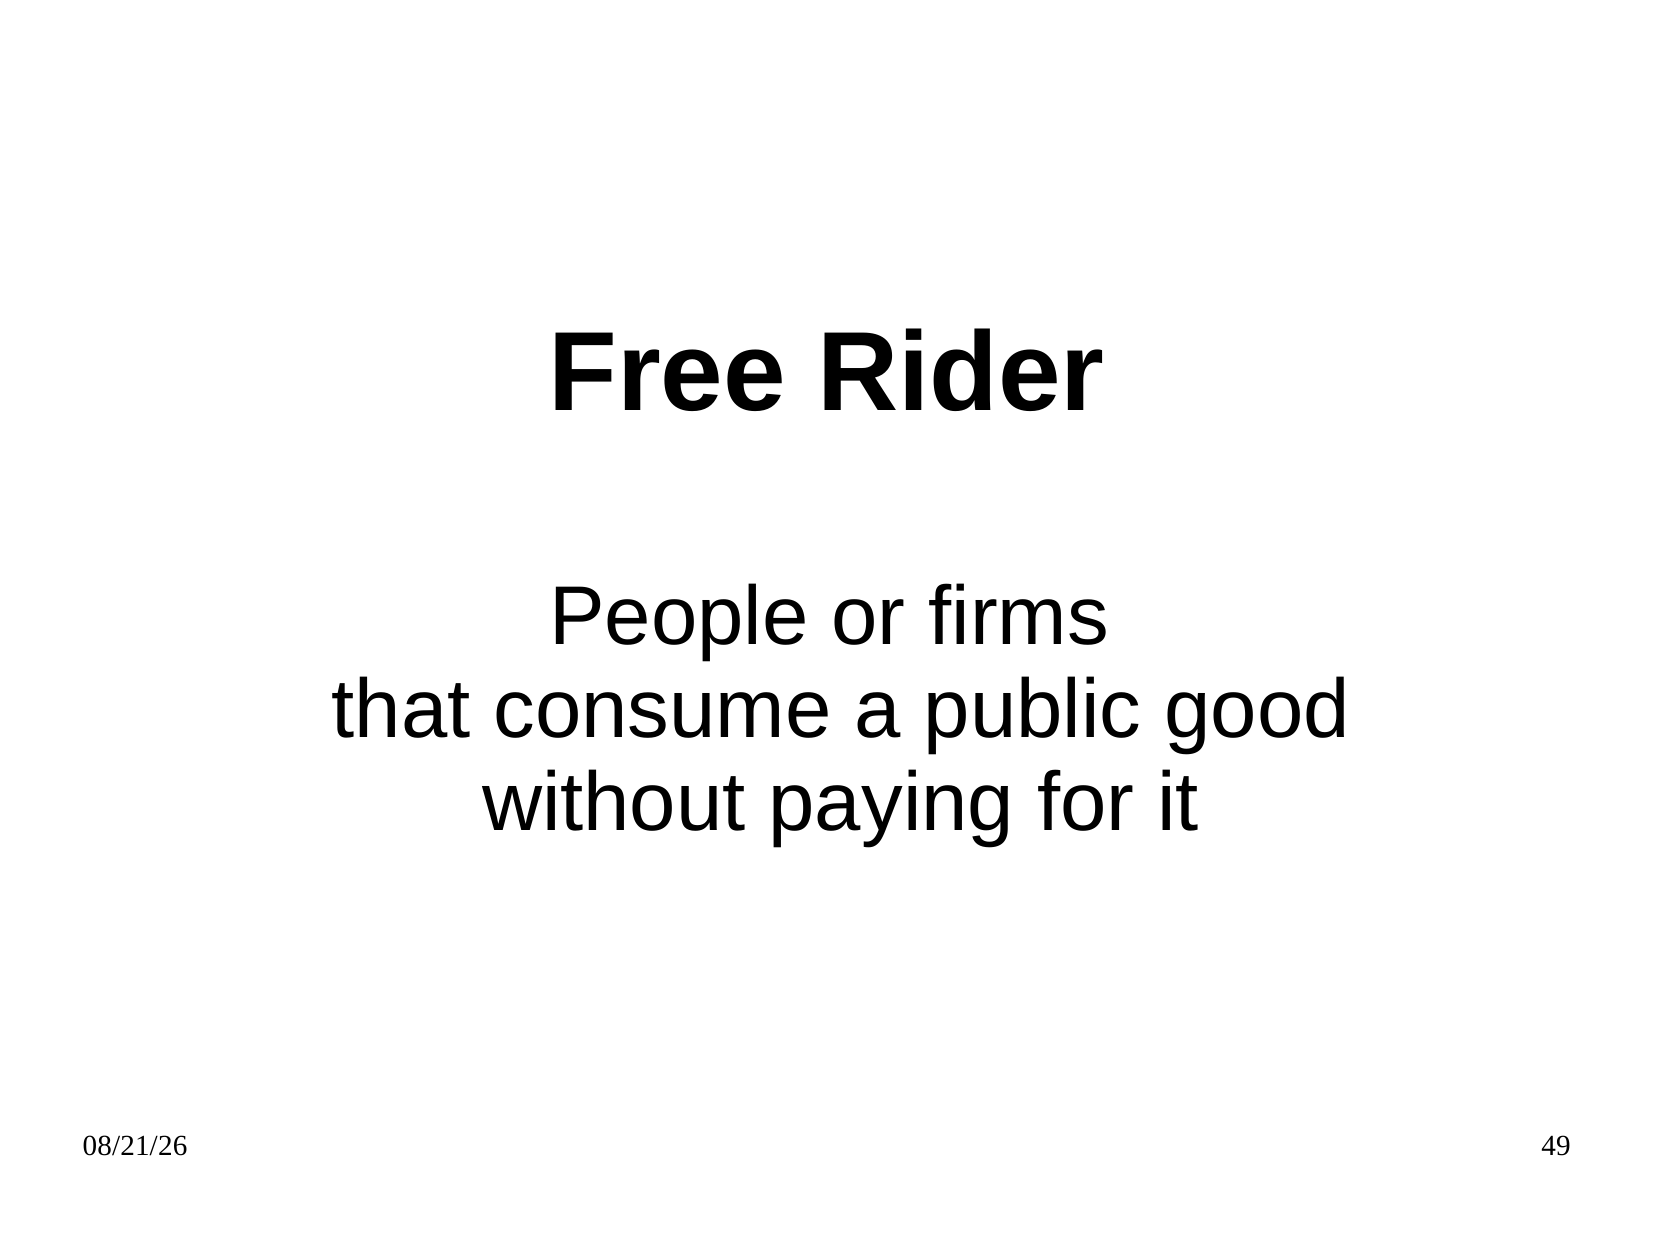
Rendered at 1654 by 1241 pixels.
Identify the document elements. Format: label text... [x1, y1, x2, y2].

subtitle People or firms that consume a public good without paying for it [278, 569, 1404, 849]
title Free Rider [82, 267, 1571, 476]
